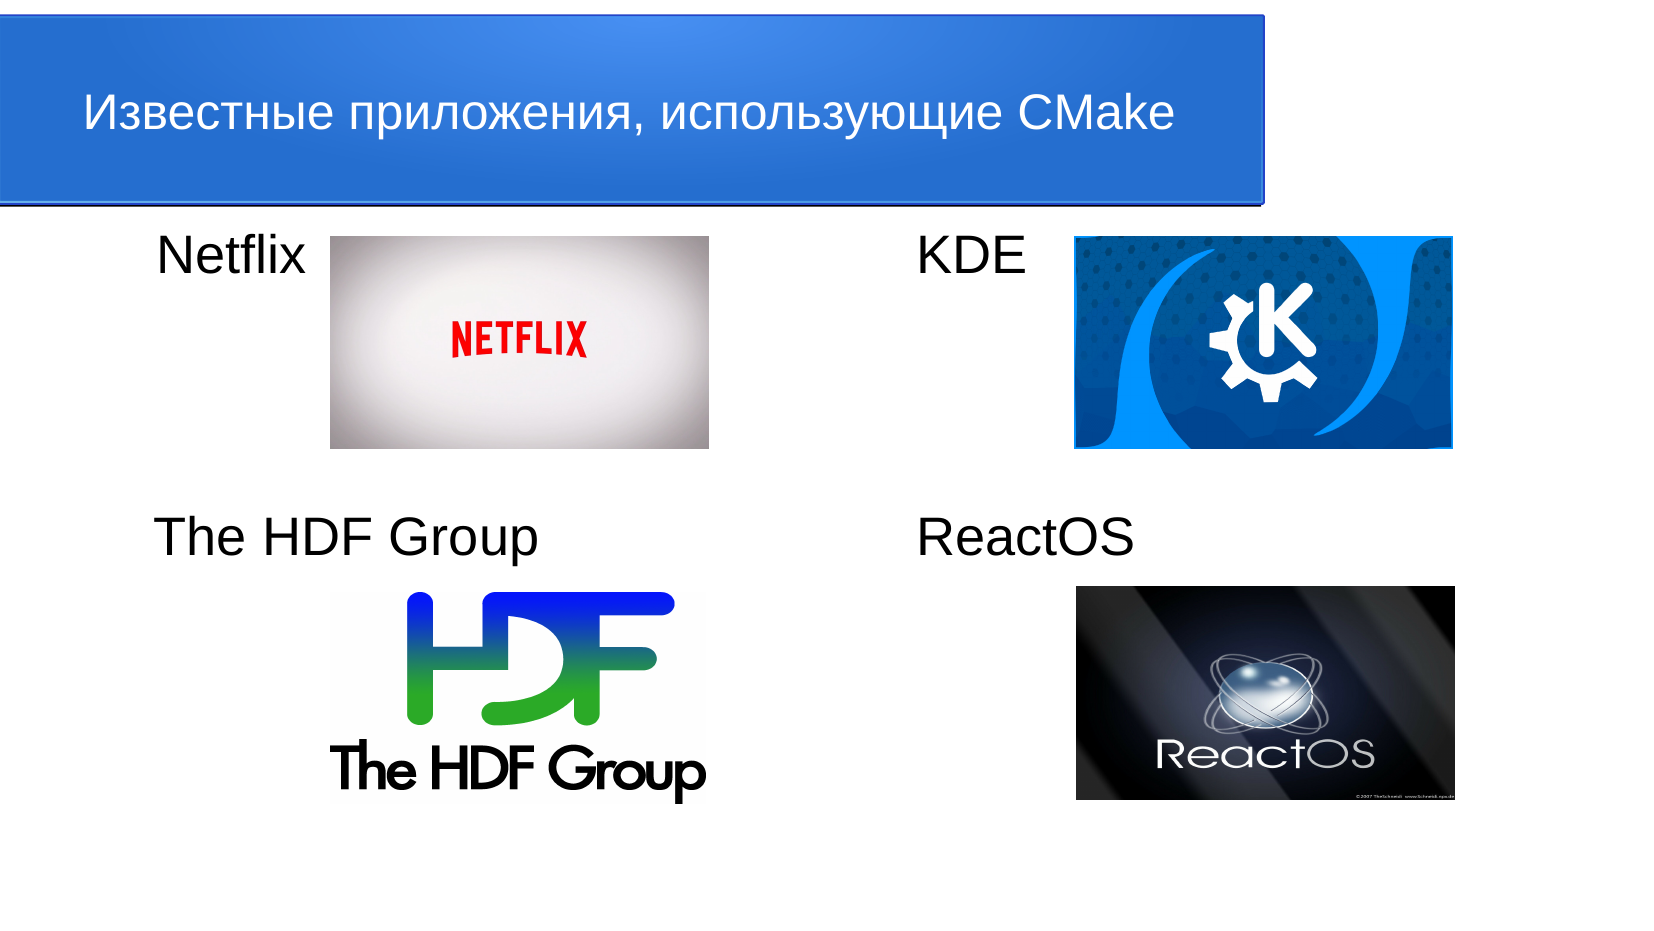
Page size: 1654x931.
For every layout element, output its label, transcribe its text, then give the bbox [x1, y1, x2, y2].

list ReactOS [845, 506, 1572, 764]
picture [330, 236, 709, 449]
picture [1076, 586, 1455, 800]
list Netflix [82, 224, 809, 482]
picture [330, 592, 706, 804]
list The HDF Group [82, 506, 809, 764]
title Известные приложения, использующие CMake [82, 35, 1235, 189]
list KDE [845, 224, 1572, 482]
picture [1074, 236, 1453, 449]
